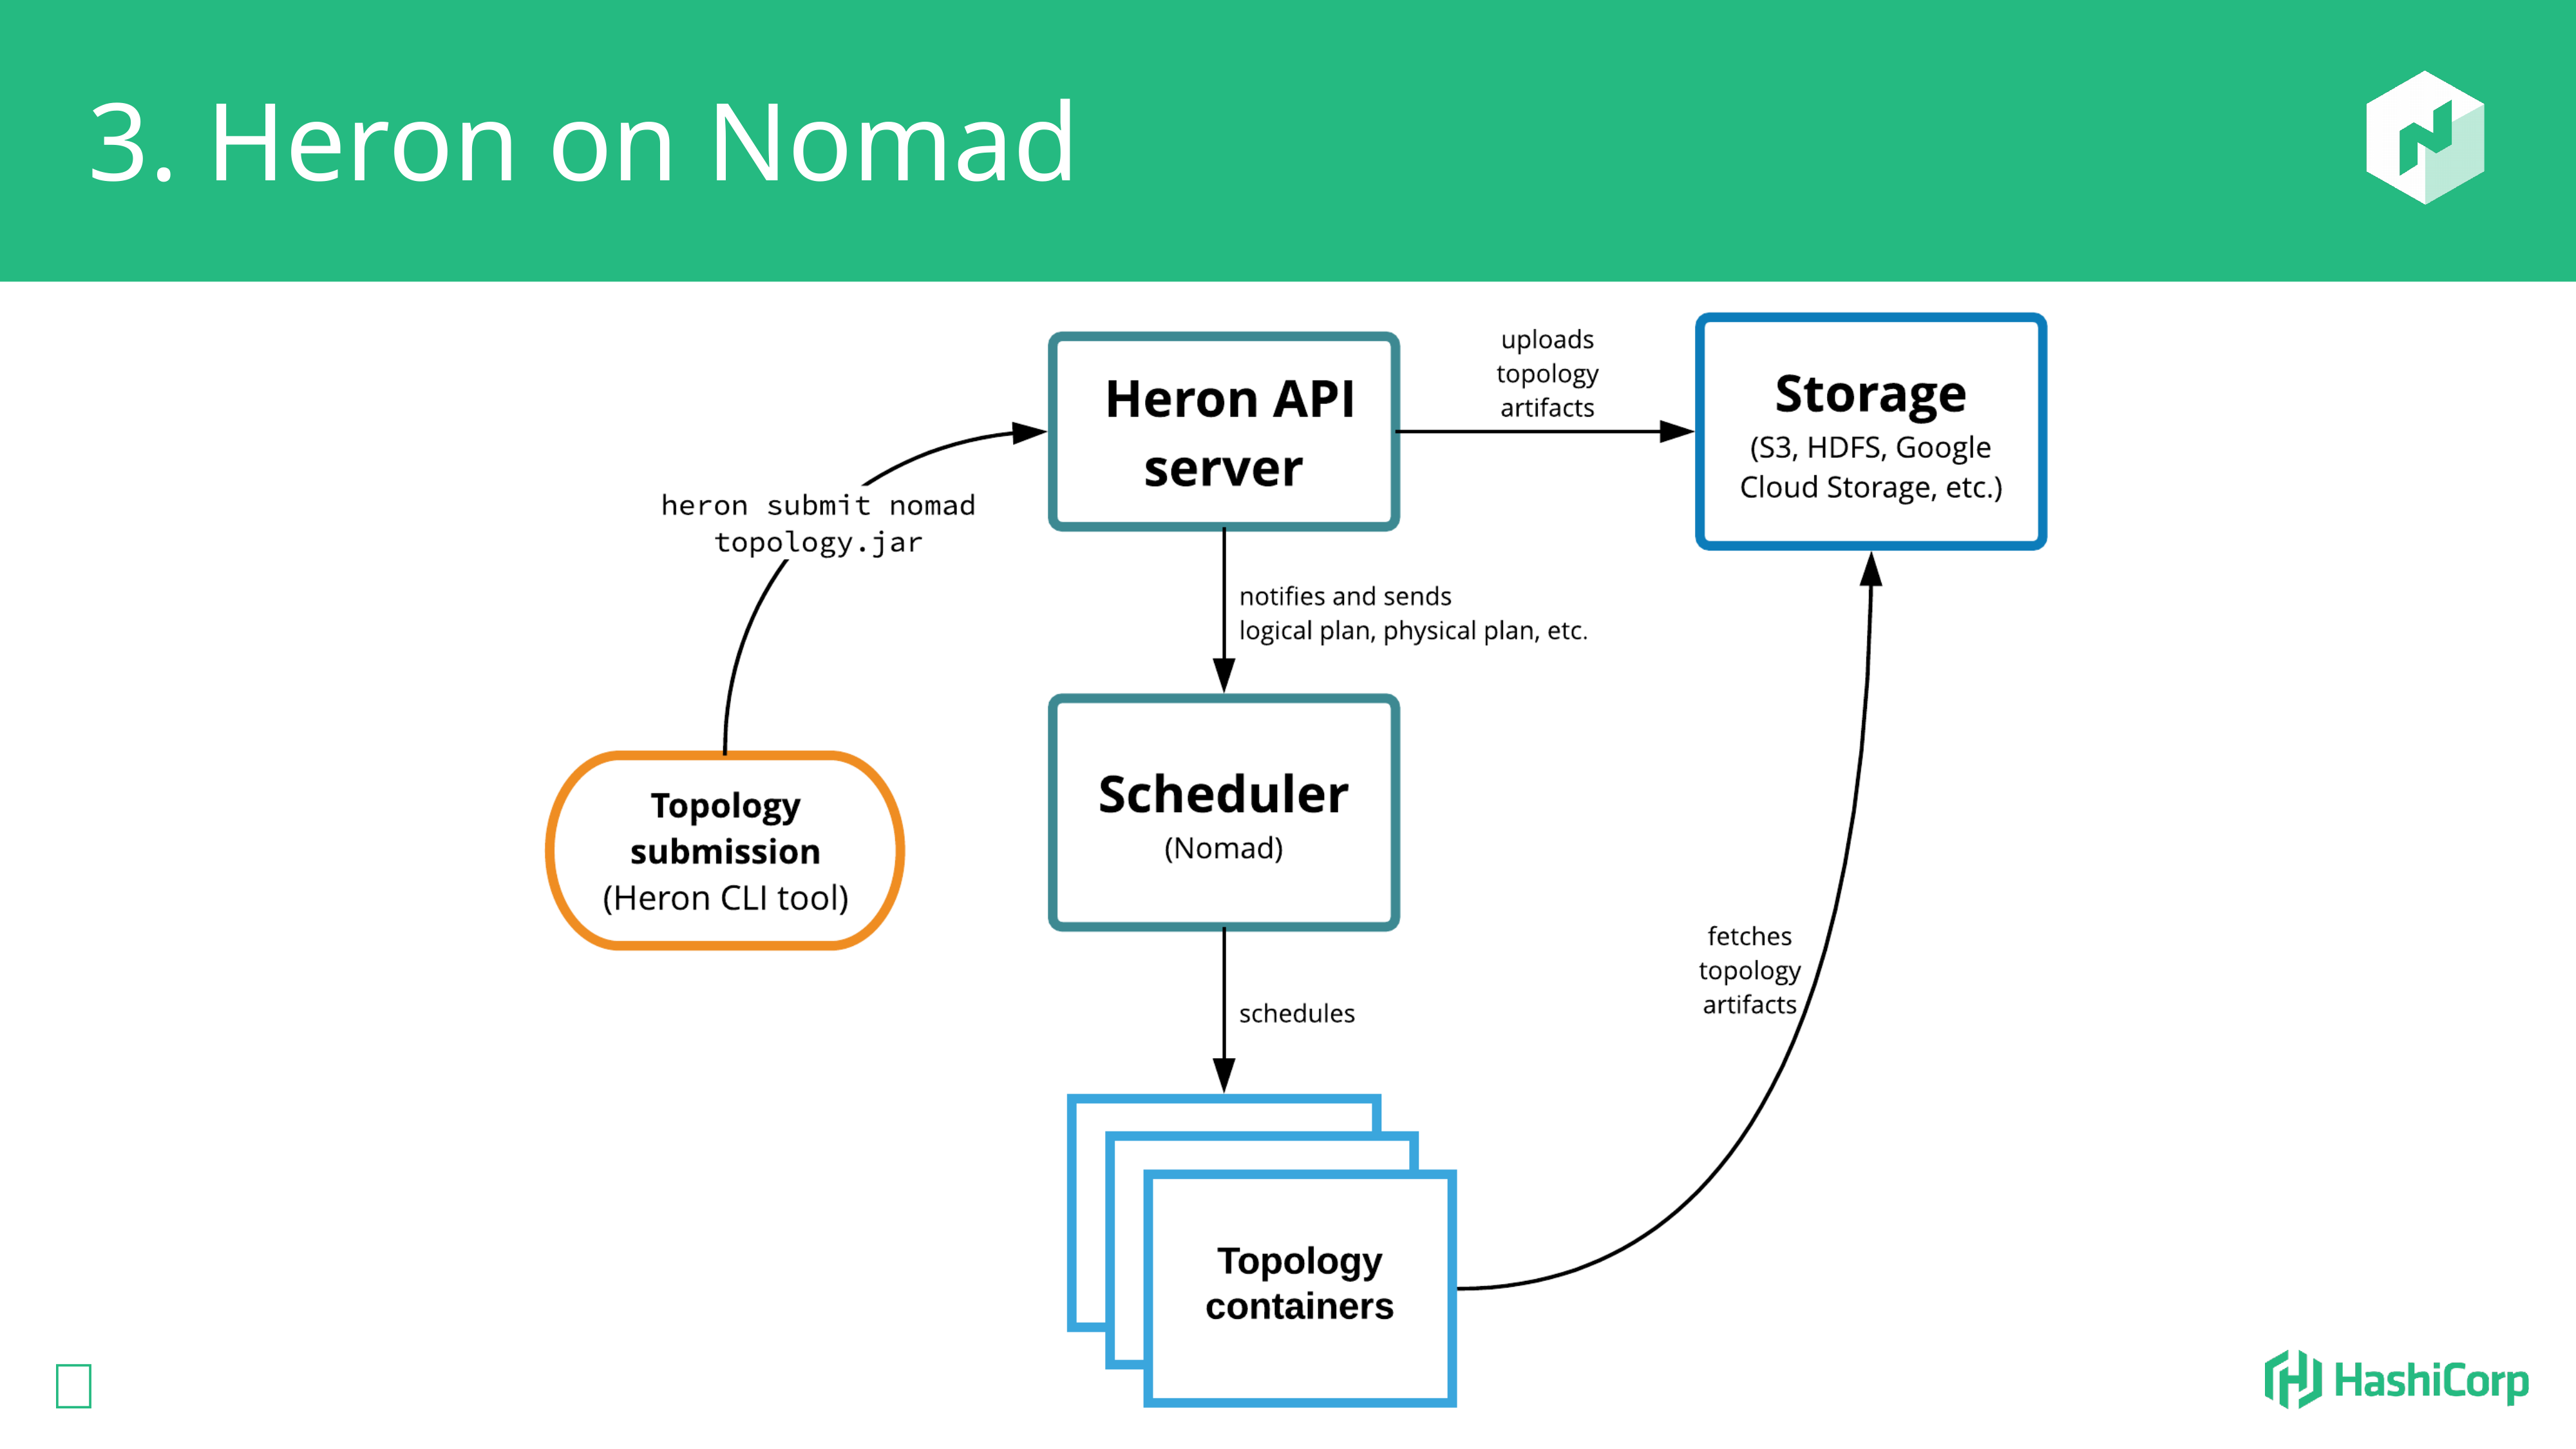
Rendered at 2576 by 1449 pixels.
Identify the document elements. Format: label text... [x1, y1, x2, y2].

picture [2265, 1349, 2529, 1410]
title 3. Heron on Nomad [82, 37, 2313, 238]
picture [522, 289, 2068, 1443]
picture [2358, 70, 2493, 205]
